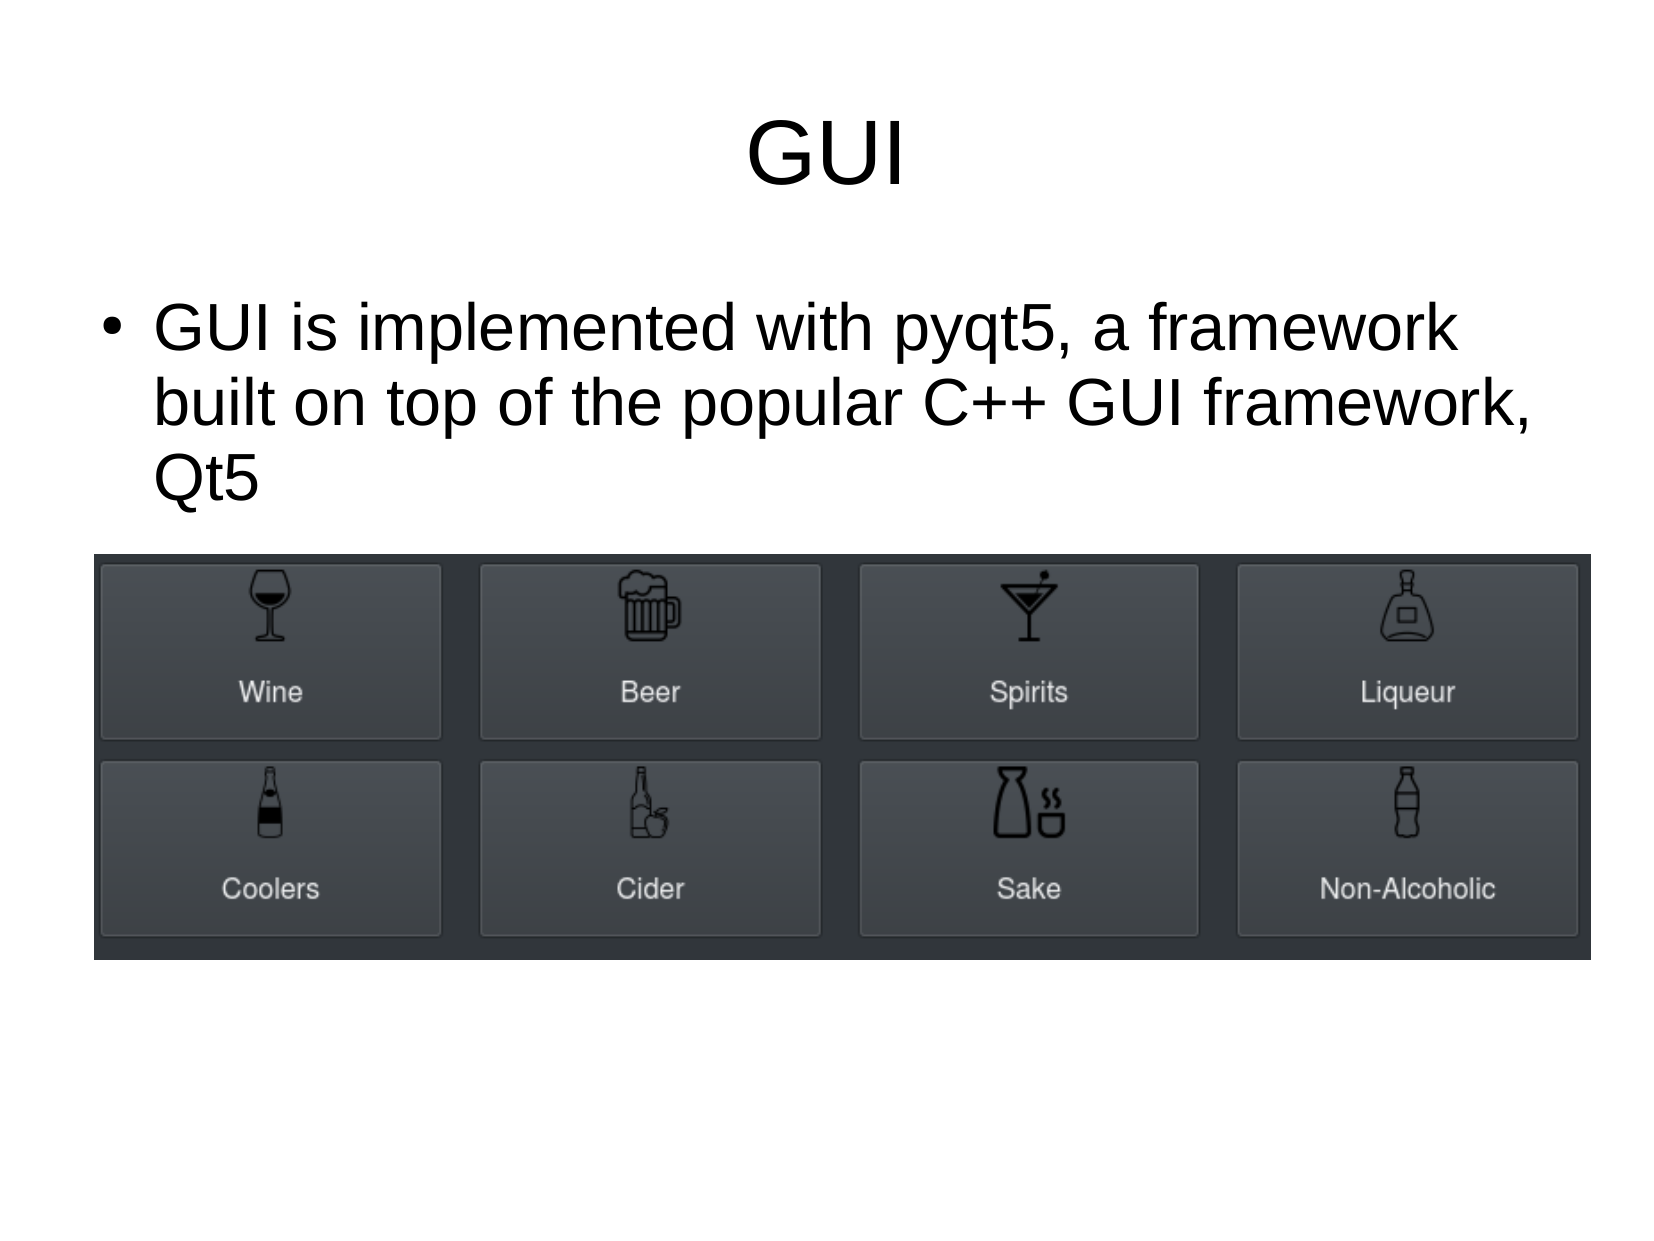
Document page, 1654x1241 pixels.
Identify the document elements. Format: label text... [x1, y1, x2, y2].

list GUI is implemented with pyqt5, a framework built on top of the popular C++ GUI framework, Qt5 [82, 290, 1571, 1010]
picture [94, 554, 1591, 960]
title GUI [82, 49, 1571, 257]
